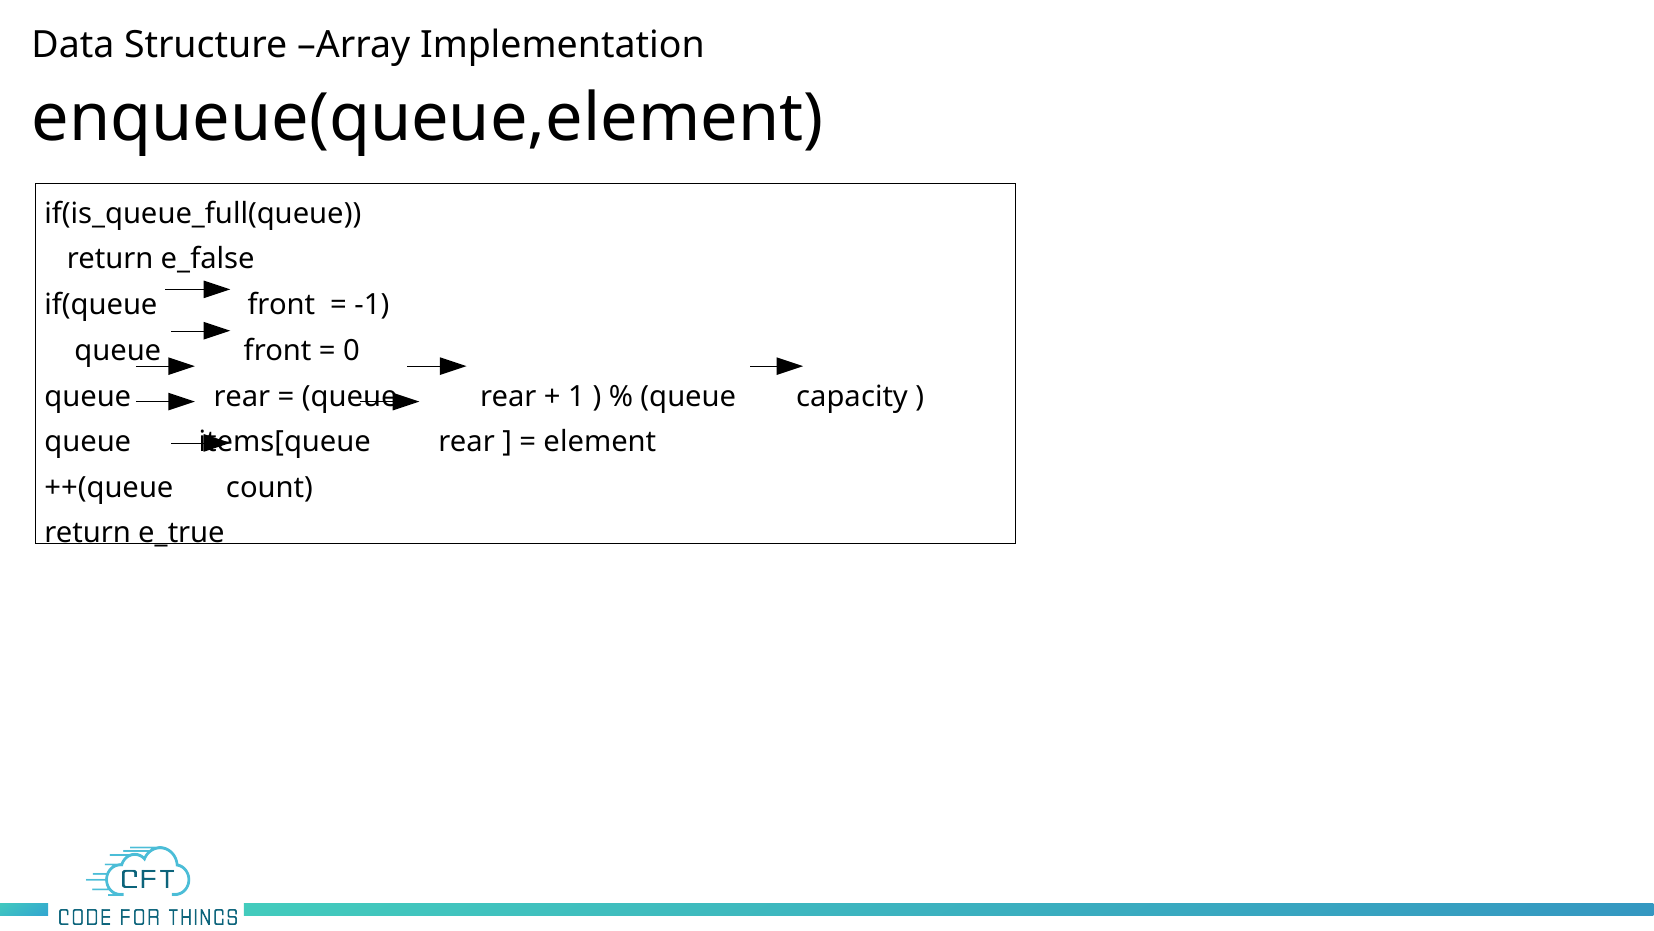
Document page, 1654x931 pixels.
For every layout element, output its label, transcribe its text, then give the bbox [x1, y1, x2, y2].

text_box [35, 520, 1016, 544]
picture [59, 846, 237, 925]
text_box if(is_queue_full(queue)) return e_false if(queue front = -1) queue front = 0 queue rear = (queue rear + 1 ) % (queue capacity ) queue items[queue rear ] = element ++(queue count) return e_true [29, 184, 1046, 520]
title Data Structure –Array Implementation enqueue(queue,element) [31, 12, 1535, 166]
